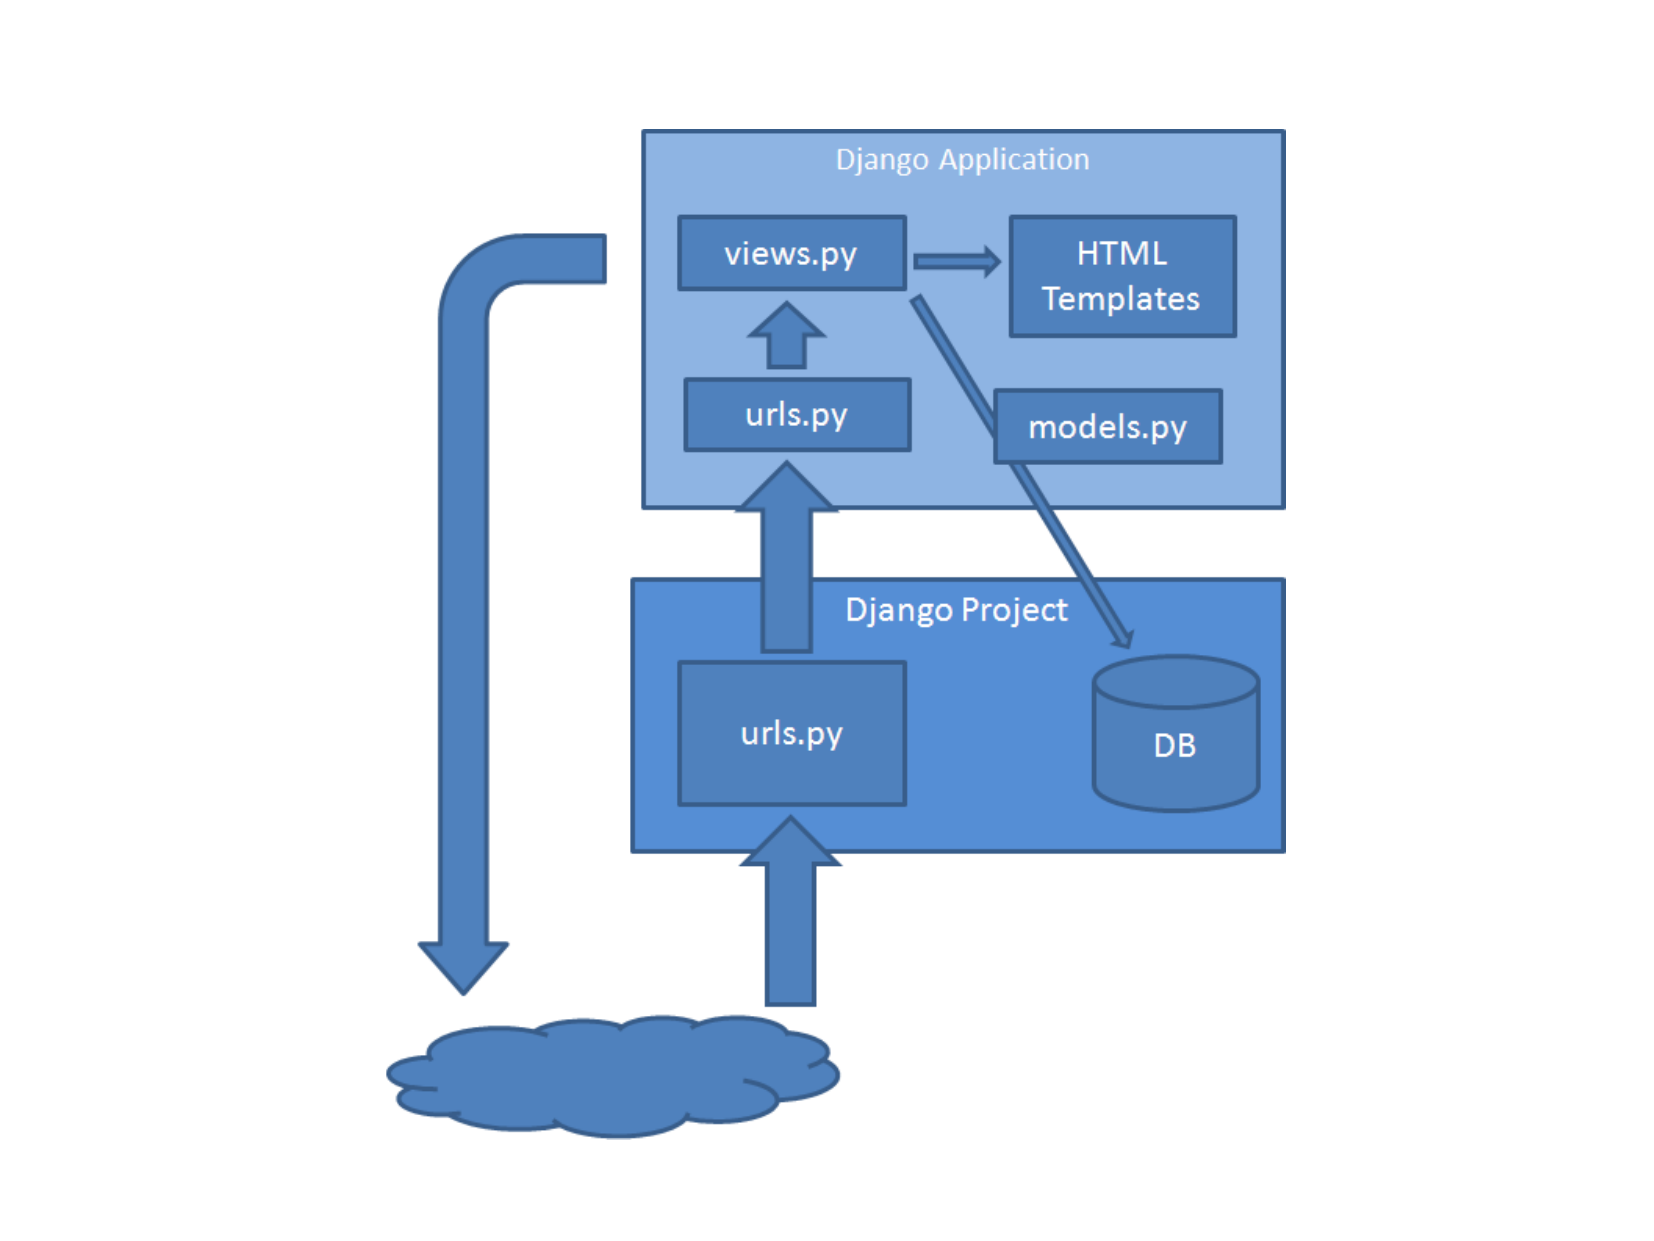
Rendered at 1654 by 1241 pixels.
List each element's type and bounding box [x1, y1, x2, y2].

picture [385, 129, 1286, 1141]
